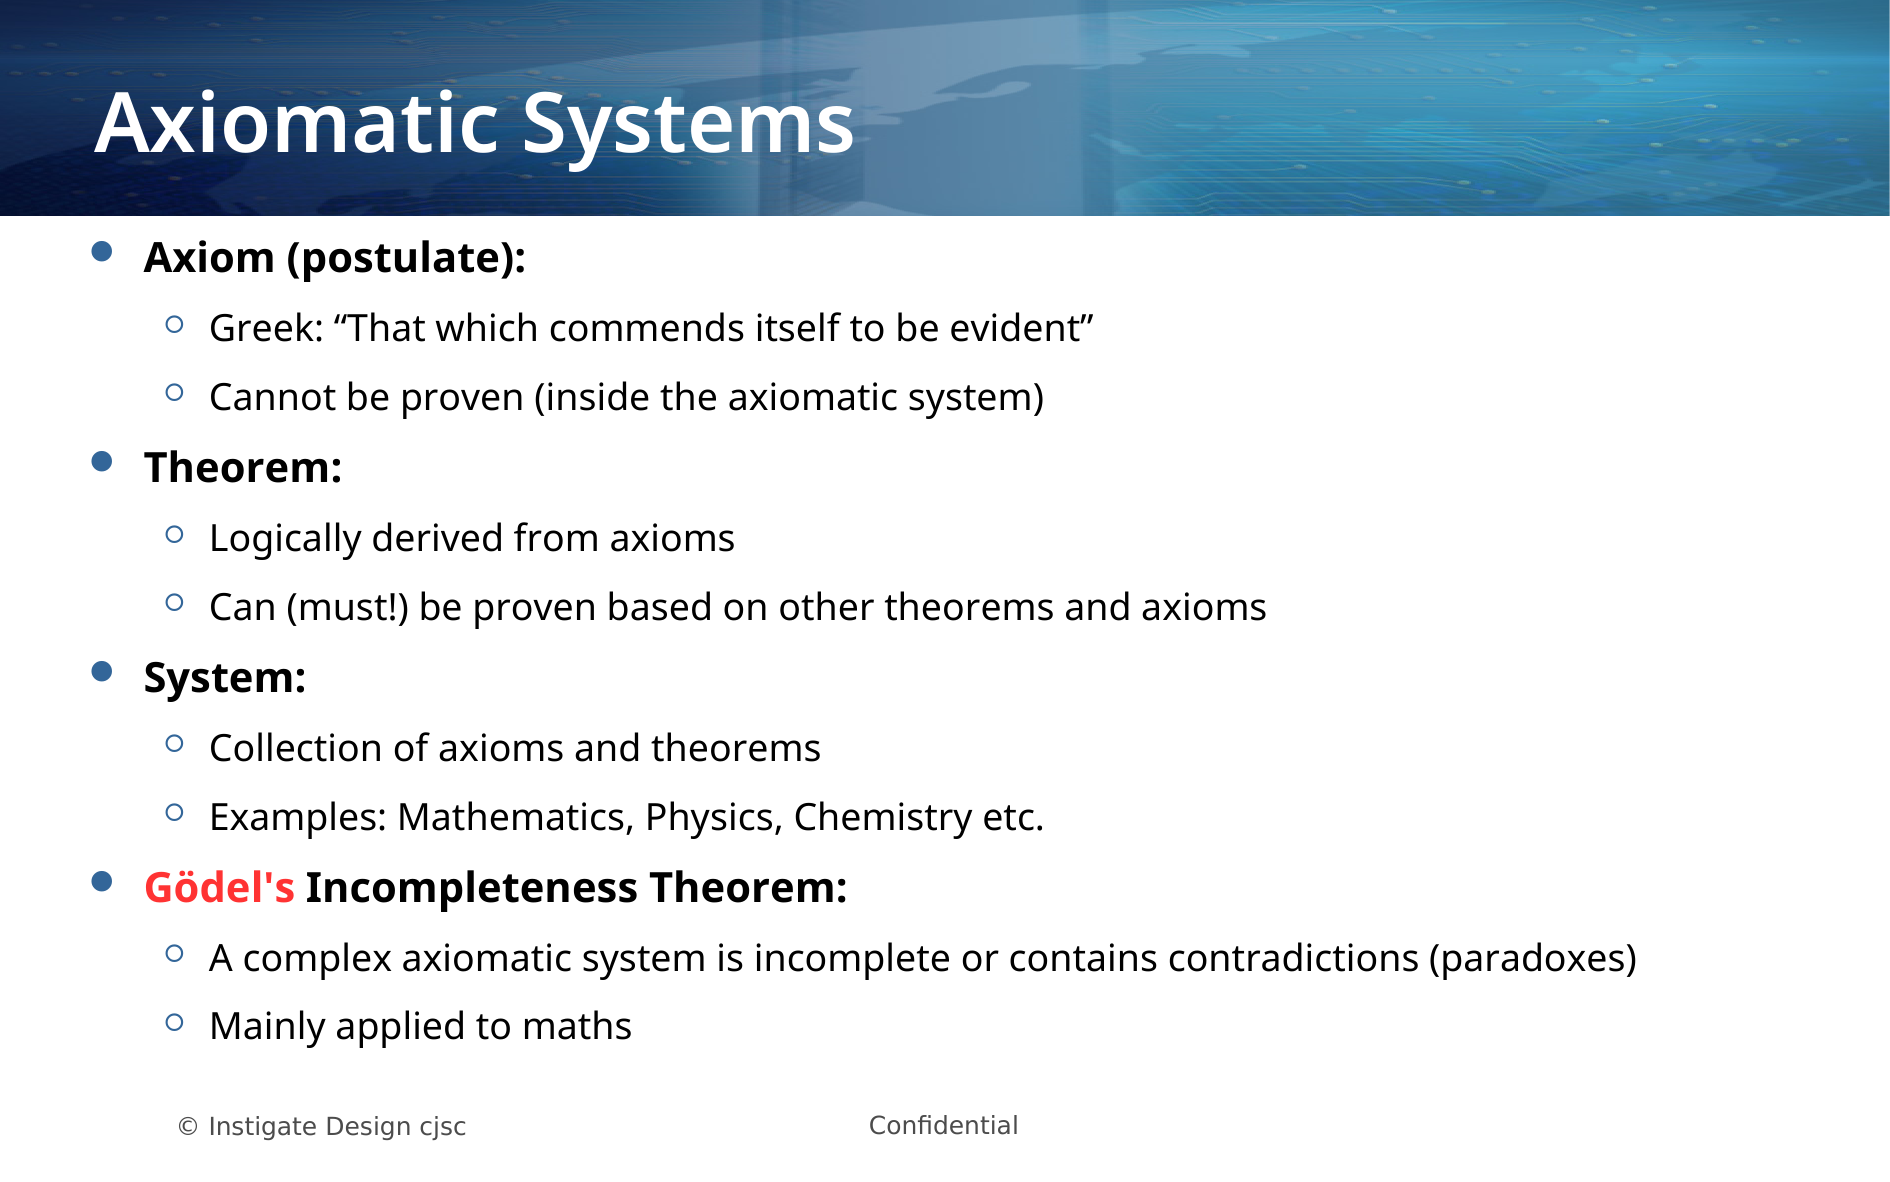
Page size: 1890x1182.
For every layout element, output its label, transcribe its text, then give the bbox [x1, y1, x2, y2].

picture [0, 0, 1890, 216]
title Axiomatic Systems [94, 35, 1793, 205]
list Axiom (postulate): Greek: “That which commends itself to be evident” Cannot be proven (inside the axiomatic system) Theorem: Logically derived from axioms Can (must!) be proven based on other theorems and axioms System: Collection of axioms and theorems Examples: Mathematics, Physics, Chemistry etc. Gödel's Incompleteness Theorem: A complex axiomatic system is incomplete or contains contradictions (paradoxes) Mainly applied to maths [88, 228, 1788, 1053]
